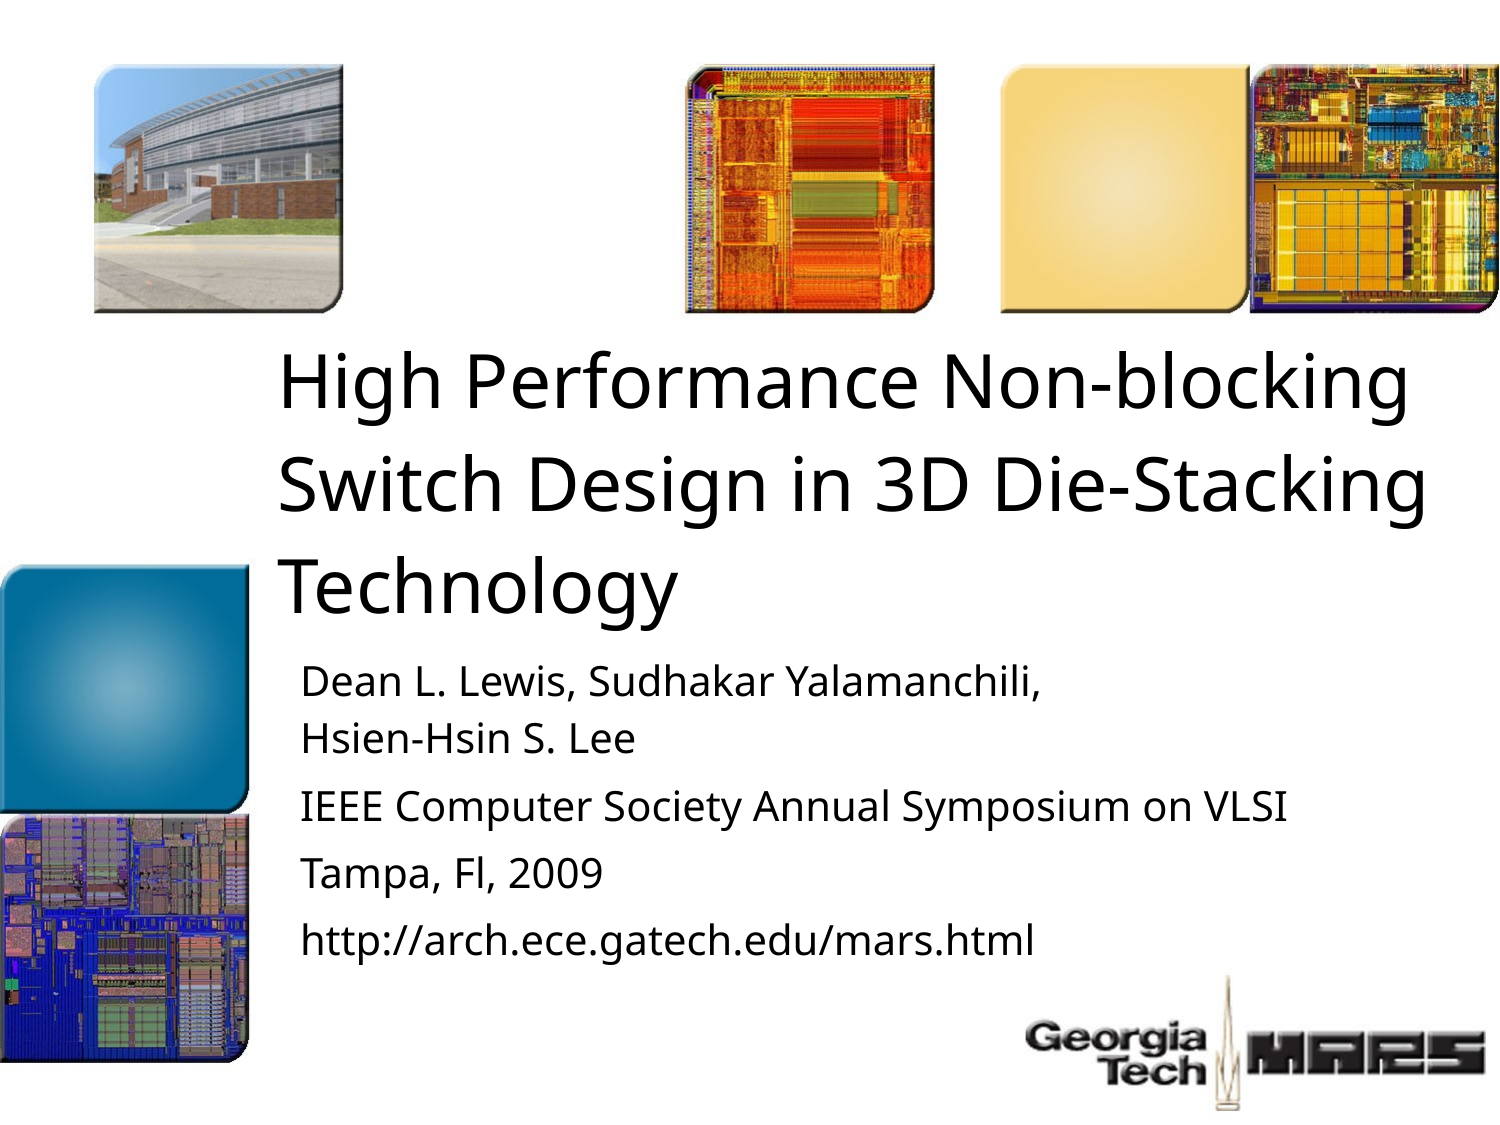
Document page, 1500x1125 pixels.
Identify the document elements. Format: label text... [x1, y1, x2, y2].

title High Performance Non-blocking Switch Design in 3D Die-Stacking Technology [262, 326, 1463, 638]
subtitle Dean L. Lewis, Sudhakar Yalamanchili, Hsien-Hsin S. Lee IEEE Computer Society Annual Symposium on VLSI Tampa, Fl, 2009 http://arch.ece.gatech.edu/mars.html [300, 607, 1463, 1013]
picture [0, 0, 1500, 1125]
